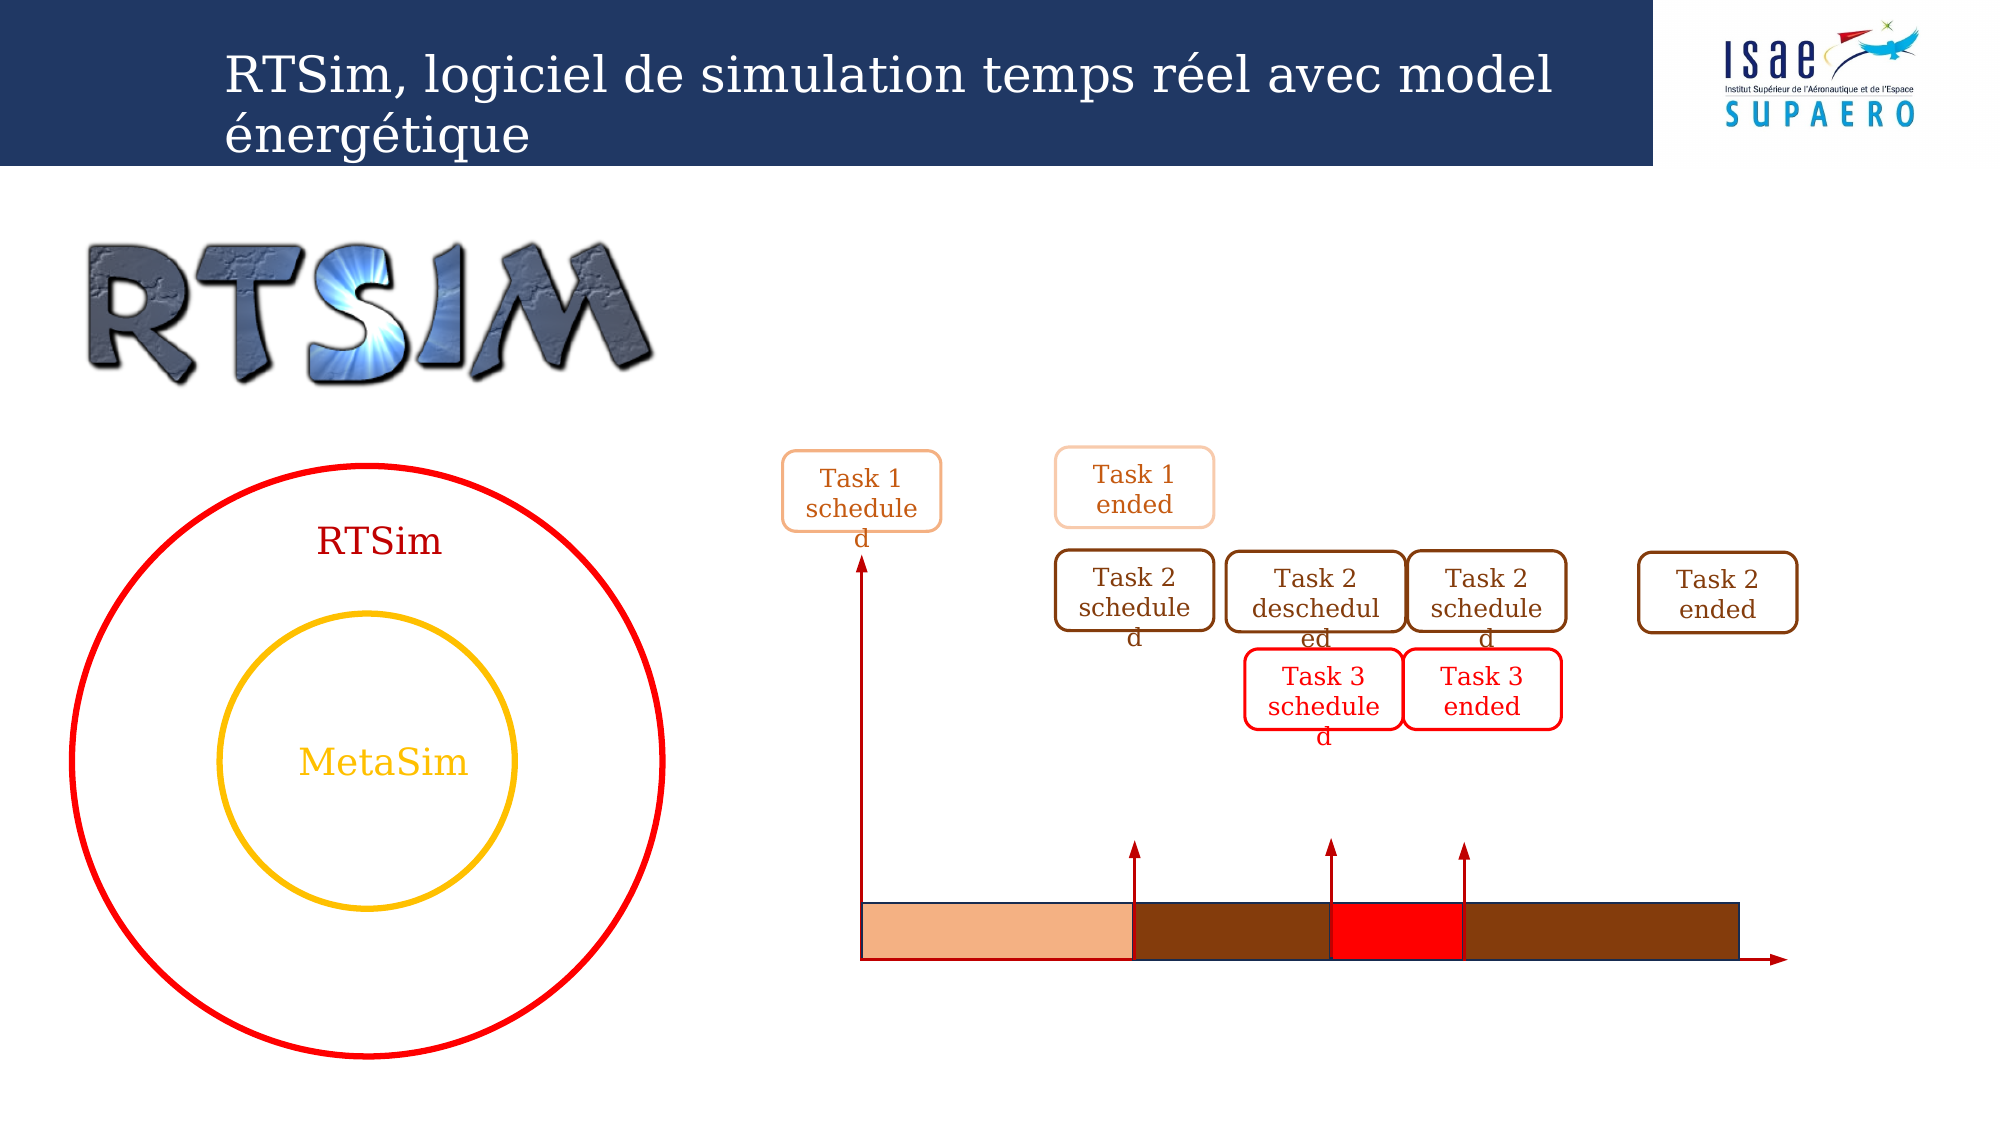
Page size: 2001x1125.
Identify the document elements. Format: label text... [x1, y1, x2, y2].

text_box MetaSim [283, 730, 455, 792]
text_box Task 2 scheduled [1407, 550, 1566, 632]
picture [1653, 0, 2000, 169]
text_box Task 1 ended [1055, 447, 1214, 528]
text_box [1332, 903, 1463, 960]
text_box Task 3 scheduled [1244, 648, 1403, 730]
text_box Task 3 ended [1403, 648, 1562, 730]
text_box RTSim [301, 509, 437, 571]
text_box [862, 903, 1133, 958]
text_box Task 2 descheduled [1226, 551, 1406, 632]
text_box RTSim, logiciel de simulation temps réel avec model énergétique [59, 35, 1611, 111]
text_box [0, 0, 1653, 165]
text_box Task 1 scheduled [782, 450, 941, 532]
picture [69, 228, 669, 403]
text_box [1466, 903, 1739, 960]
text_box Task 2 scheduled [1055, 550, 1214, 631]
text_box Task 2 ended [1638, 552, 1798, 633]
text_box [1136, 903, 1330, 960]
